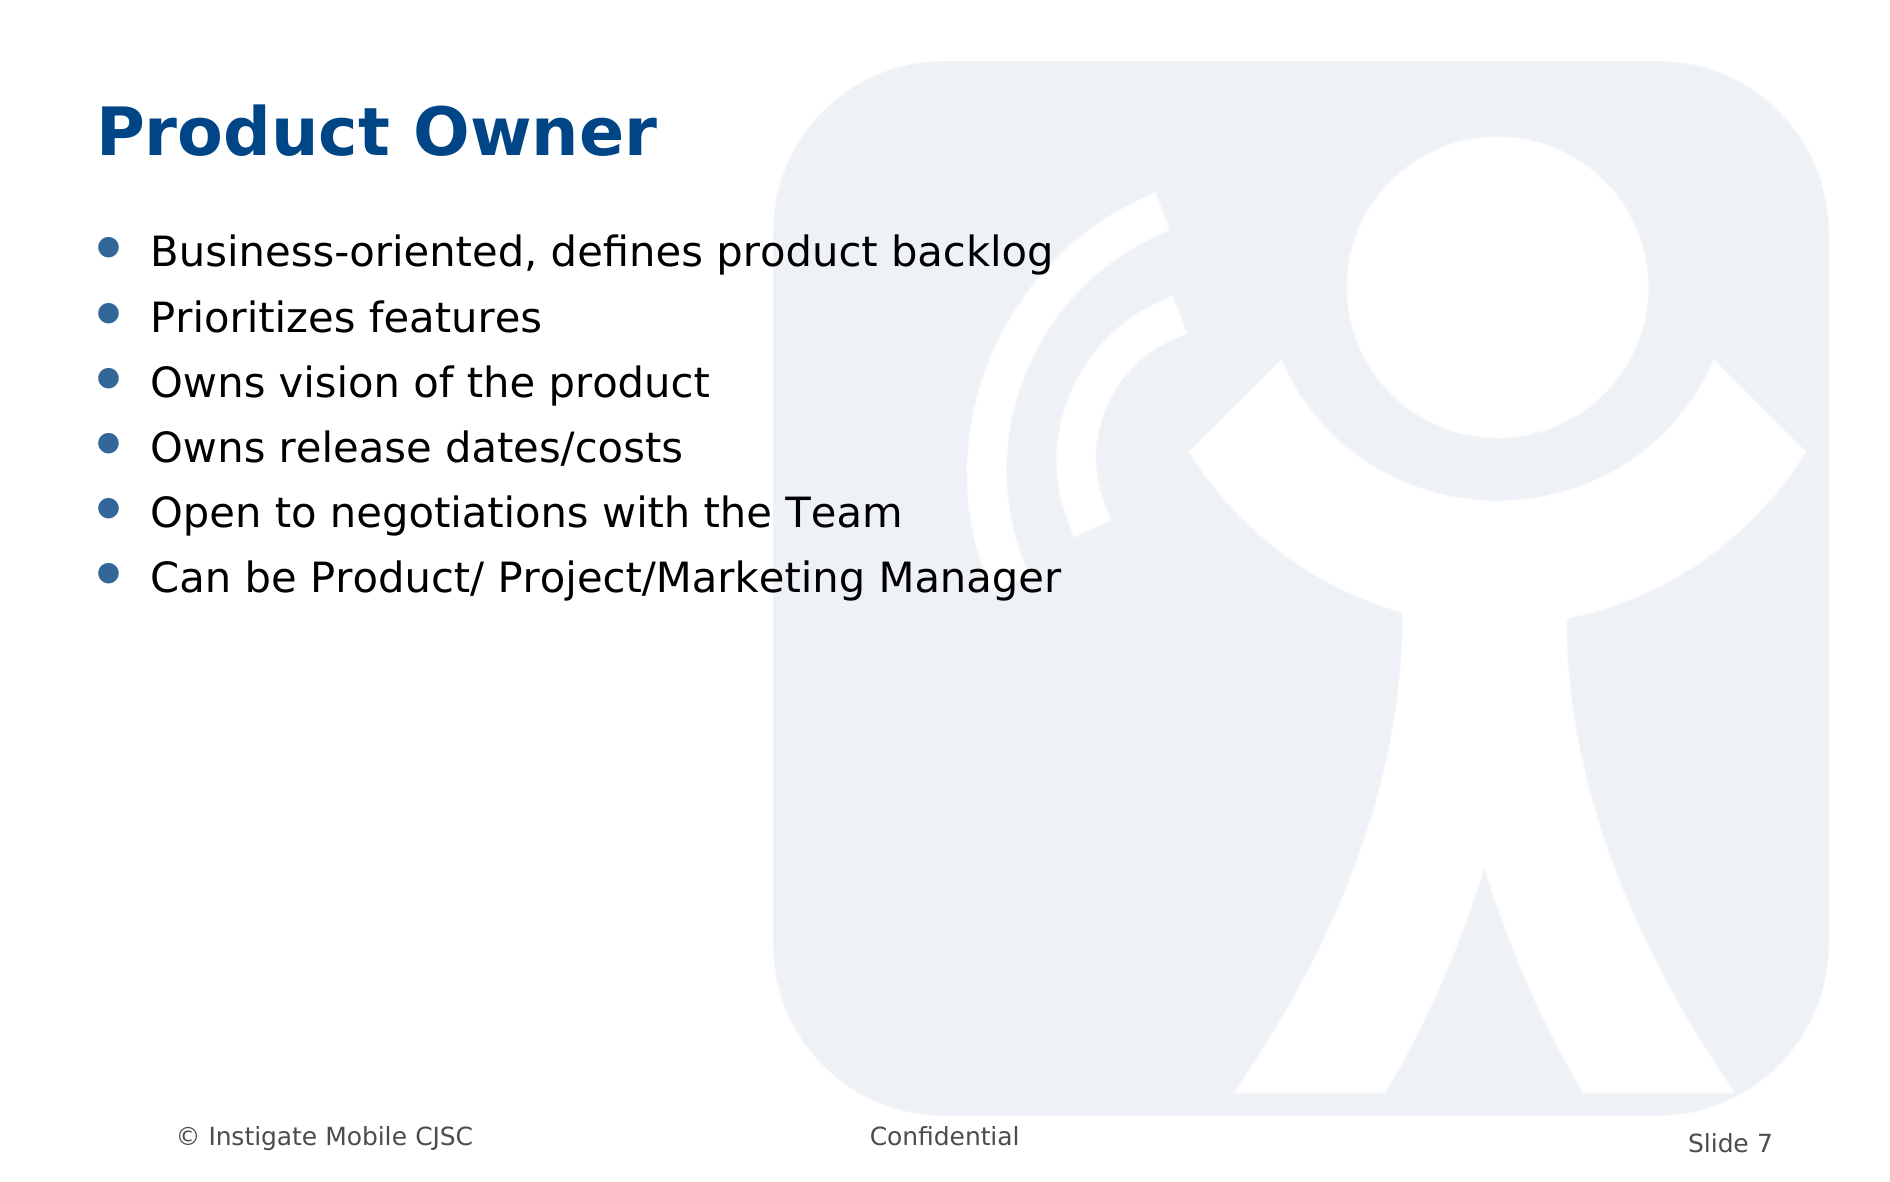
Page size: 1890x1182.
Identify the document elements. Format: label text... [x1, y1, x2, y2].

title Product Owner [96, 47, 1794, 217]
list Business-oriented, defines product backlog Prioritizes features Owns vision of the product Owns release dates/costs Open to negotiations with the Team Can be Product/ Project/Marketing Manager [95, 228, 1795, 914]
